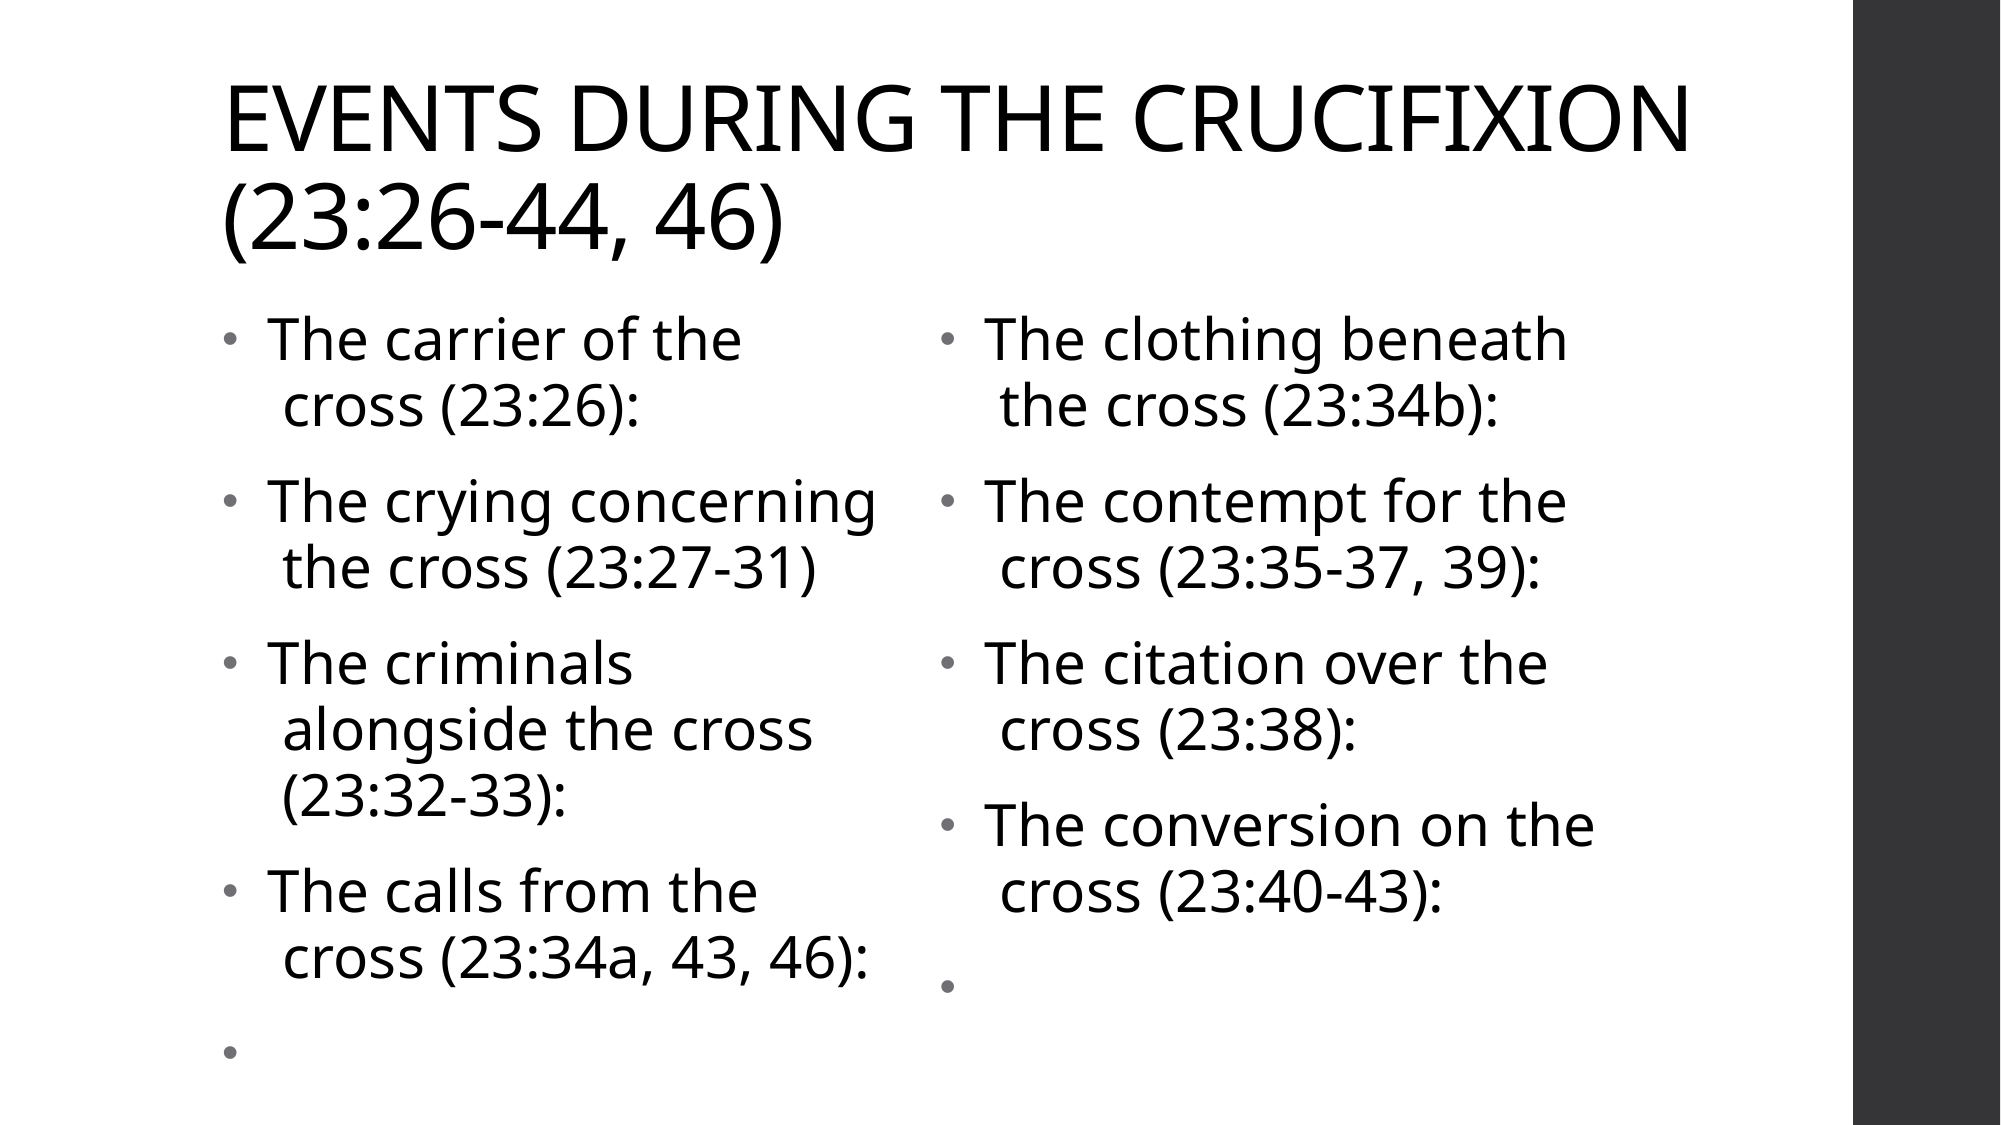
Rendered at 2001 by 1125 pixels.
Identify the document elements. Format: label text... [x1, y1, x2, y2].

list The clothing beneath the cross (23:34b): The contempt for the cross (23:35-37, 39): The citation over the cross (23:38): The conversion on the cross (23:40-43): [924, 299, 1617, 1014]
title EVENTS DURING THE CRUCIFIXION (23:26-44, 46) [206, 60, 1797, 278]
list The carrier of the cross (23:26): The crying concerning the cross (23:27-31) The criminals alongside the cross (23:32-33): The calls from the cross (23:34a, 43, 46): [207, 299, 900, 1014]
